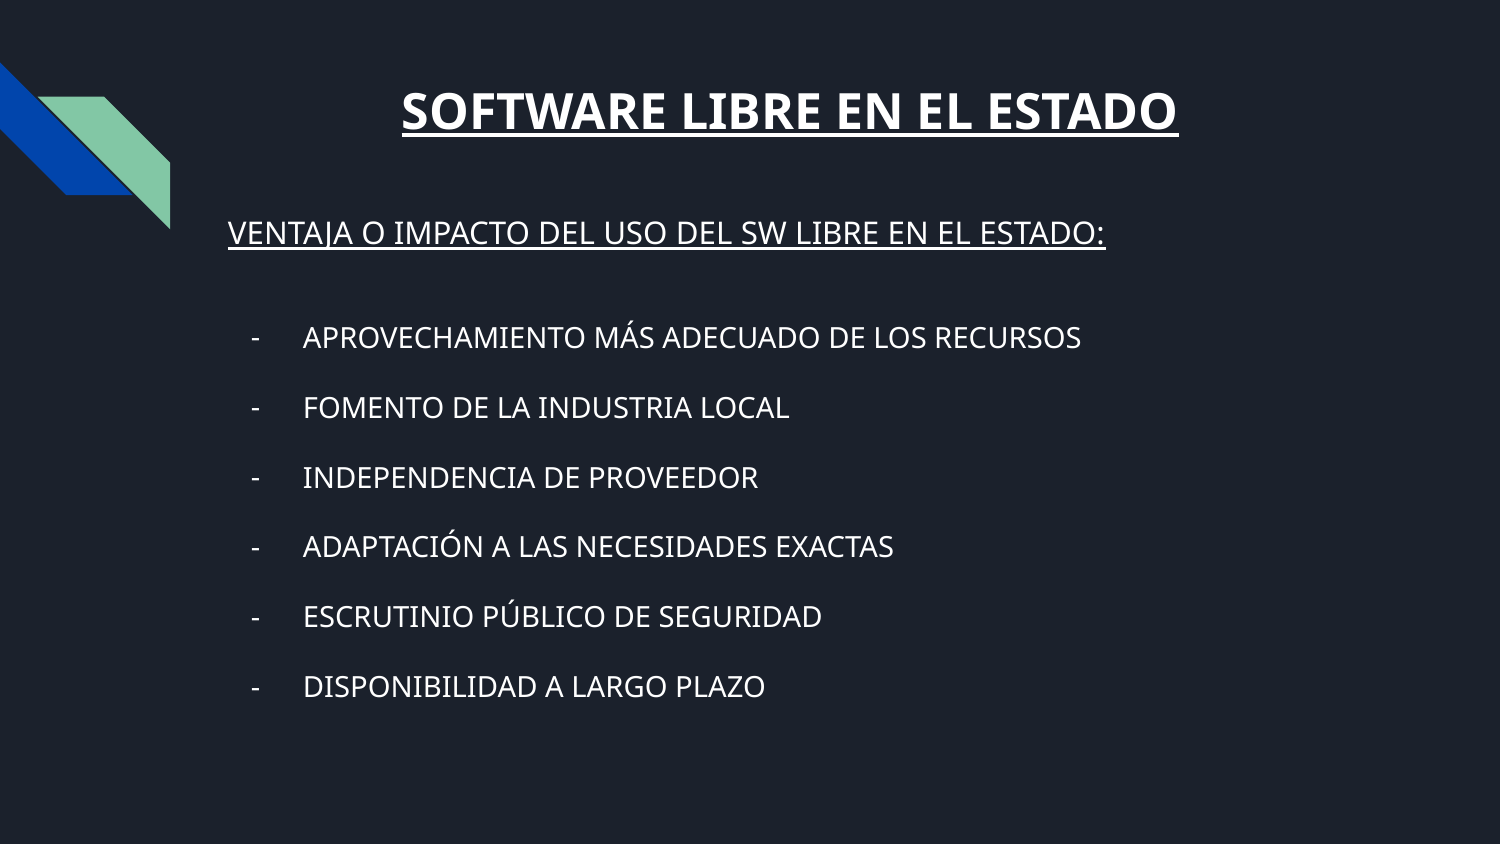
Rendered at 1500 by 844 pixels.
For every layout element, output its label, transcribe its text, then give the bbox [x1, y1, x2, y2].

list VENTAJA O IMPACTO DEL USO DEL SW LIBRE EN EL ESTADO: APROVECHAMIENTO MÁS ADECUADO DE LOS RECURSOS FOMENTO DE LA INDUSTRIA LOCAL INDEPENDENCIA DE PROVEEDOR ADAPTACIÓN A LAS NECESIDADES EXACTAS ESCRUTINIO PÚBLICO DE SEGURIDAD DISPONIBILIDAD A LARGO PLAZO [212, 182, 1368, 735]
title SOFTWARE LIBRE EN EL ESTADO [212, 64, 1368, 182]
